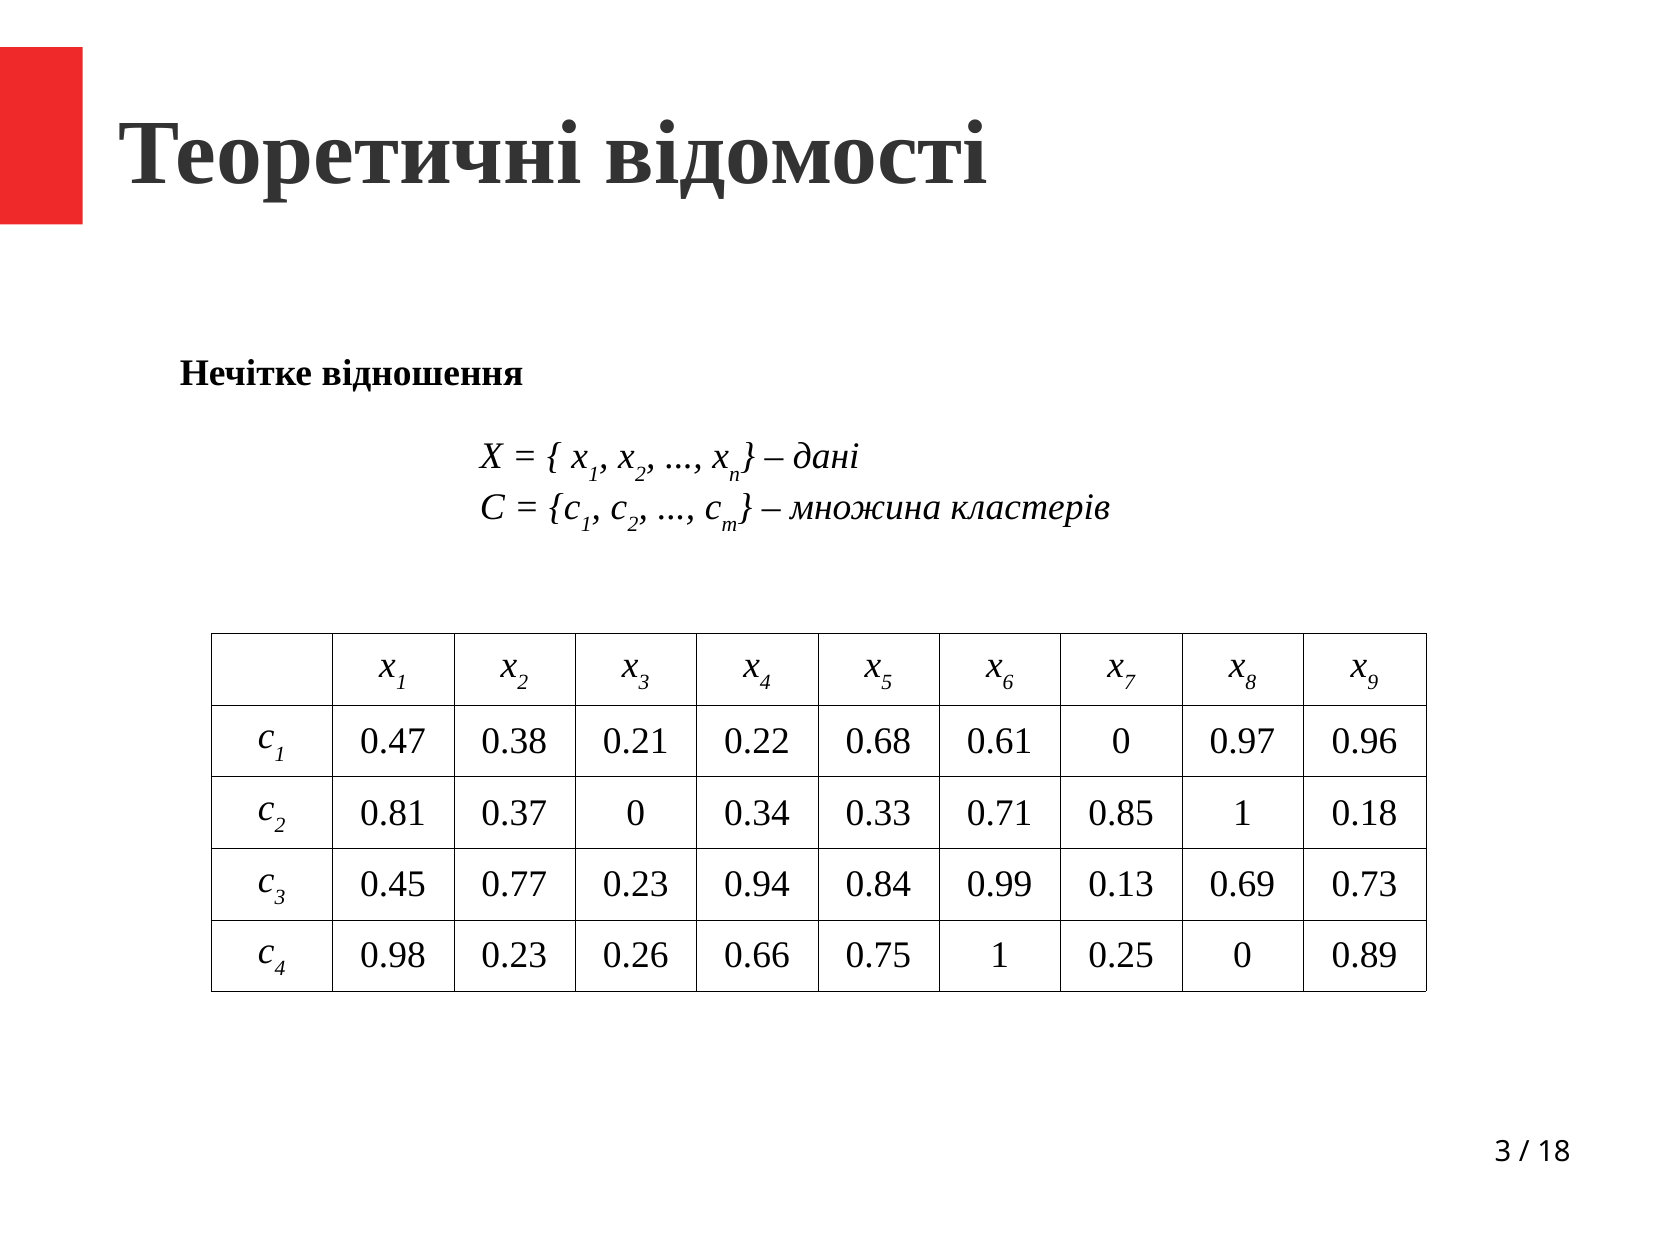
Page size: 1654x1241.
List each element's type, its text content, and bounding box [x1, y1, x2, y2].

table_cell 0.96 [1304, 706, 1426, 776]
table_cell c3 [212, 849, 332, 920]
table_cell 0.22 [697, 706, 818, 776]
table_cell 0.75 [819, 921, 939, 991]
table_header x3 [576, 634, 696, 705]
table_cell 0.97 [1183, 706, 1303, 776]
title Теоретичні відомості [118, 49, 1571, 257]
table_header x1 [333, 634, 454, 705]
table_cell 0 [1061, 706, 1182, 776]
table_header x5 [819, 634, 939, 705]
table_cell 0 [576, 777, 696, 848]
table_cell c1 [212, 706, 332, 776]
table_cell 0.26 [576, 921, 696, 991]
table_header x4 [697, 634, 818, 705]
table_cell 0.21 [576, 706, 696, 776]
table_cell 0.66 [697, 921, 818, 991]
table_header x7 [1061, 634, 1182, 705]
table_cell 0.81 [333, 777, 454, 848]
table_cell 0.99 [940, 849, 1060, 920]
table_cell c2 [212, 777, 332, 848]
table_cell 0.73 [1304, 849, 1426, 920]
table_cell 0.38 [455, 706, 575, 776]
table_cell 0.71 [940, 777, 1060, 848]
table_cell 0.84 [819, 849, 939, 920]
text_box Нечітке відношення X = { x1, x2, ..., xn} – дані C = {c1, c2, ..., cm} – множина кластерів [90, 345, 1516, 568]
table_cell 0.68 [819, 706, 939, 776]
table_cell c4 [212, 921, 332, 991]
table_cell 0.34 [697, 777, 818, 848]
table_cell 0.23 [455, 921, 575, 991]
table_cell 0.69 [1183, 849, 1303, 920]
table_cell 0.85 [1061, 777, 1182, 848]
table_header [212, 634, 332, 705]
table_header x6 [940, 634, 1060, 705]
table_cell 0.18 [1304, 777, 1426, 848]
table_cell 0.37 [455, 777, 575, 848]
table_cell 0 [1183, 921, 1303, 991]
table_cell 1 [940, 921, 1060, 991]
table_cell 0.13 [1061, 849, 1182, 920]
table_cell 0.61 [940, 706, 1060, 776]
table_cell 0.89 [1304, 921, 1426, 991]
table_cell 0.33 [819, 777, 939, 848]
table_header x9 [1304, 634, 1426, 705]
table_cell 0.47 [333, 706, 454, 776]
table_header x8 [1183, 634, 1303, 705]
table_cell 0.77 [455, 849, 575, 920]
table_header x2 [455, 634, 575, 705]
table_cell 0.25 [1061, 921, 1182, 991]
table_cell 0.98 [333, 921, 454, 991]
table_cell 0.23 [576, 849, 696, 920]
table_cell 1 [1183, 777, 1303, 848]
table_cell 0.45 [333, 849, 454, 920]
table_cell 0.94 [697, 849, 818, 920]
